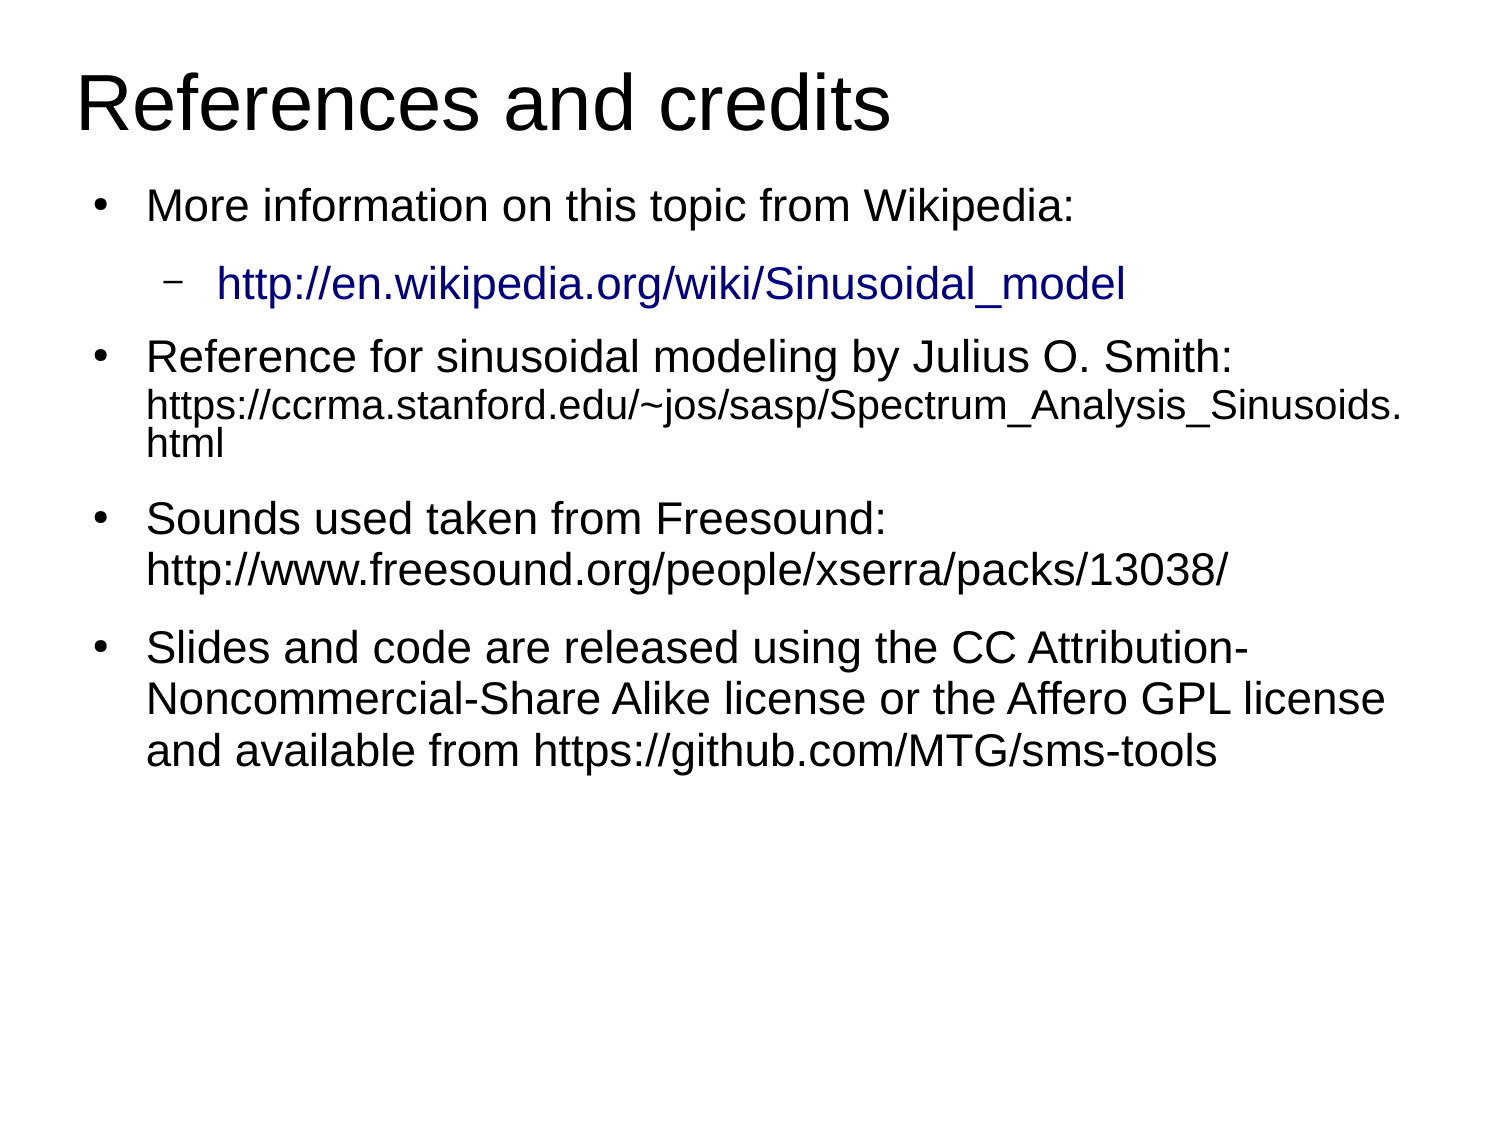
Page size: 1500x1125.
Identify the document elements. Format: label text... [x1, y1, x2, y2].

list More information on this topic from Wikipedia: http://en.wikipedia.org/wiki/Sinusoidal_model Reference for sinusoidal modeling by Julius O. Smith: https://ccrma.stanford.edu/~jos/sasp/Spectrum_Analysis_Sinusoids.html Sounds used taken from Freesound: http://www.freesound.org/people/xserra/packs/13038/ Slides and code are released using the CC Attribution-Noncommercial-Share Alike license or the Affero GPL license and available from https://github.com/MTG/sms-tools [75, 179, 1425, 1036]
title References and credits [75, 9, 1425, 179]
